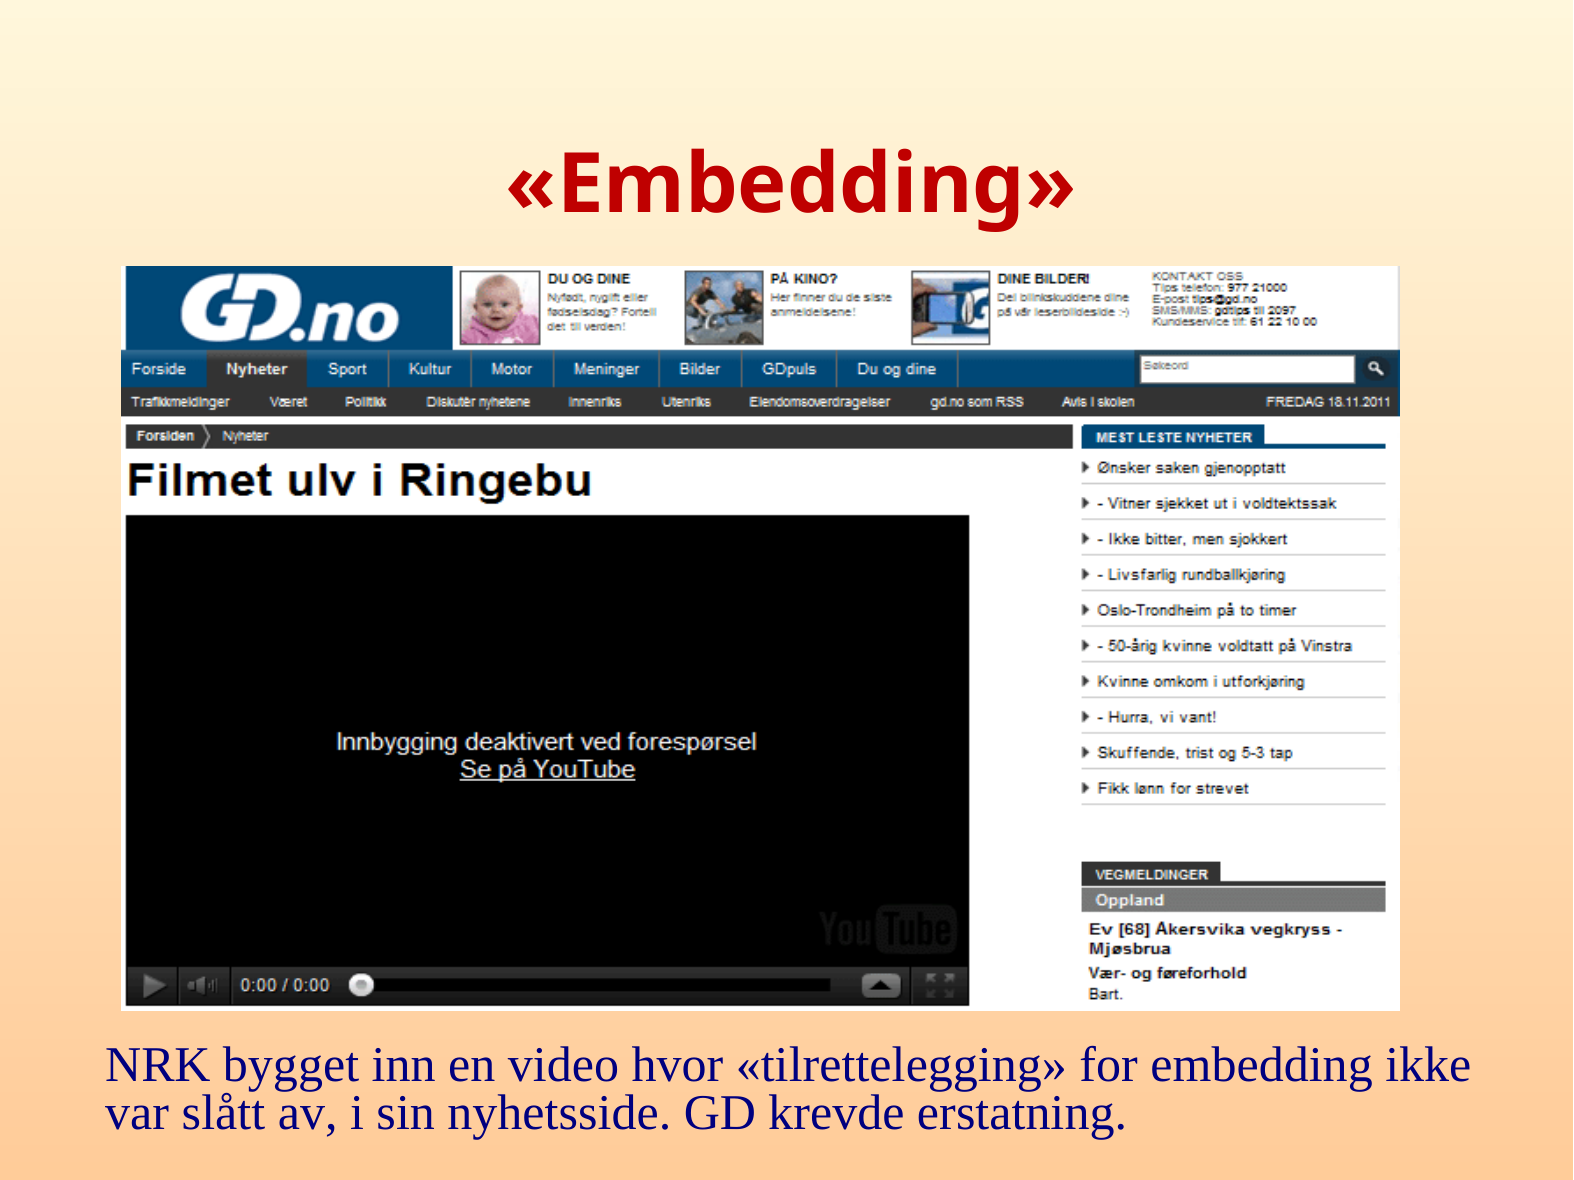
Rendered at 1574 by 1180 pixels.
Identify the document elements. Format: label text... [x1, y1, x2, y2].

picture [121, 266, 1400, 1011]
title «Embedding» [39, 54, 1543, 309]
text_box NRK bygget inn en video hvor «tilrettelegging» for embedding ikke var slått av, i sin nyhetsside. GD krevde erstatning. [90, 1036, 1500, 1180]
